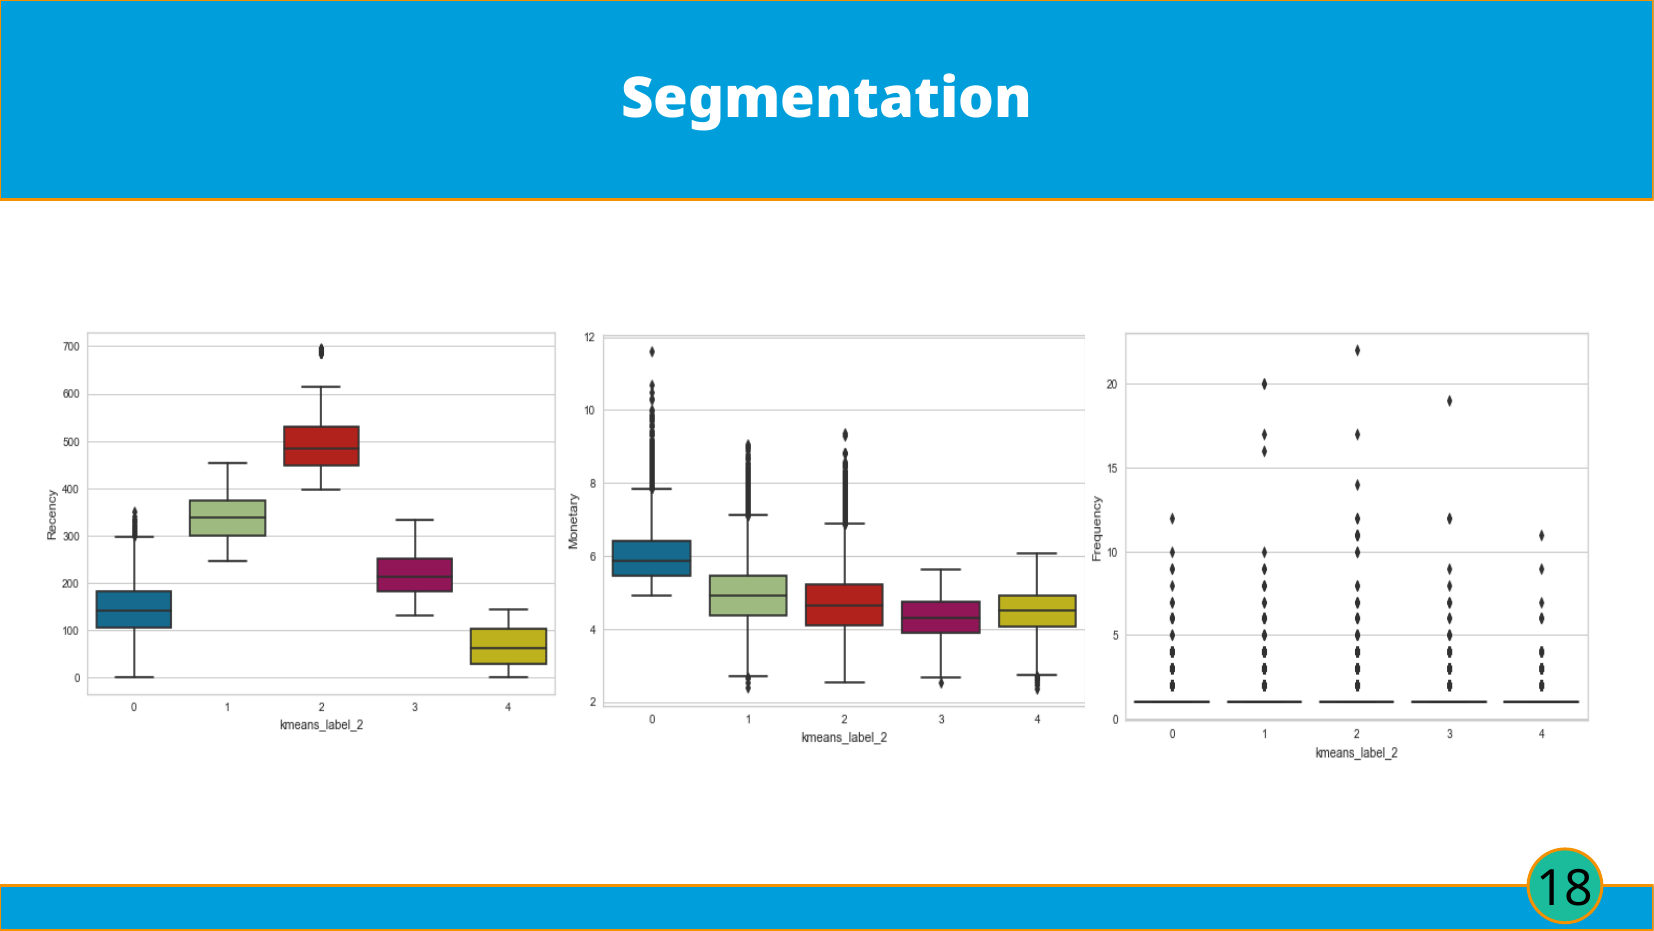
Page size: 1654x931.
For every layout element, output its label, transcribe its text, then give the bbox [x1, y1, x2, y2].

title Segmentation [59, 37, 1595, 155]
picture [40, 324, 1595, 768]
